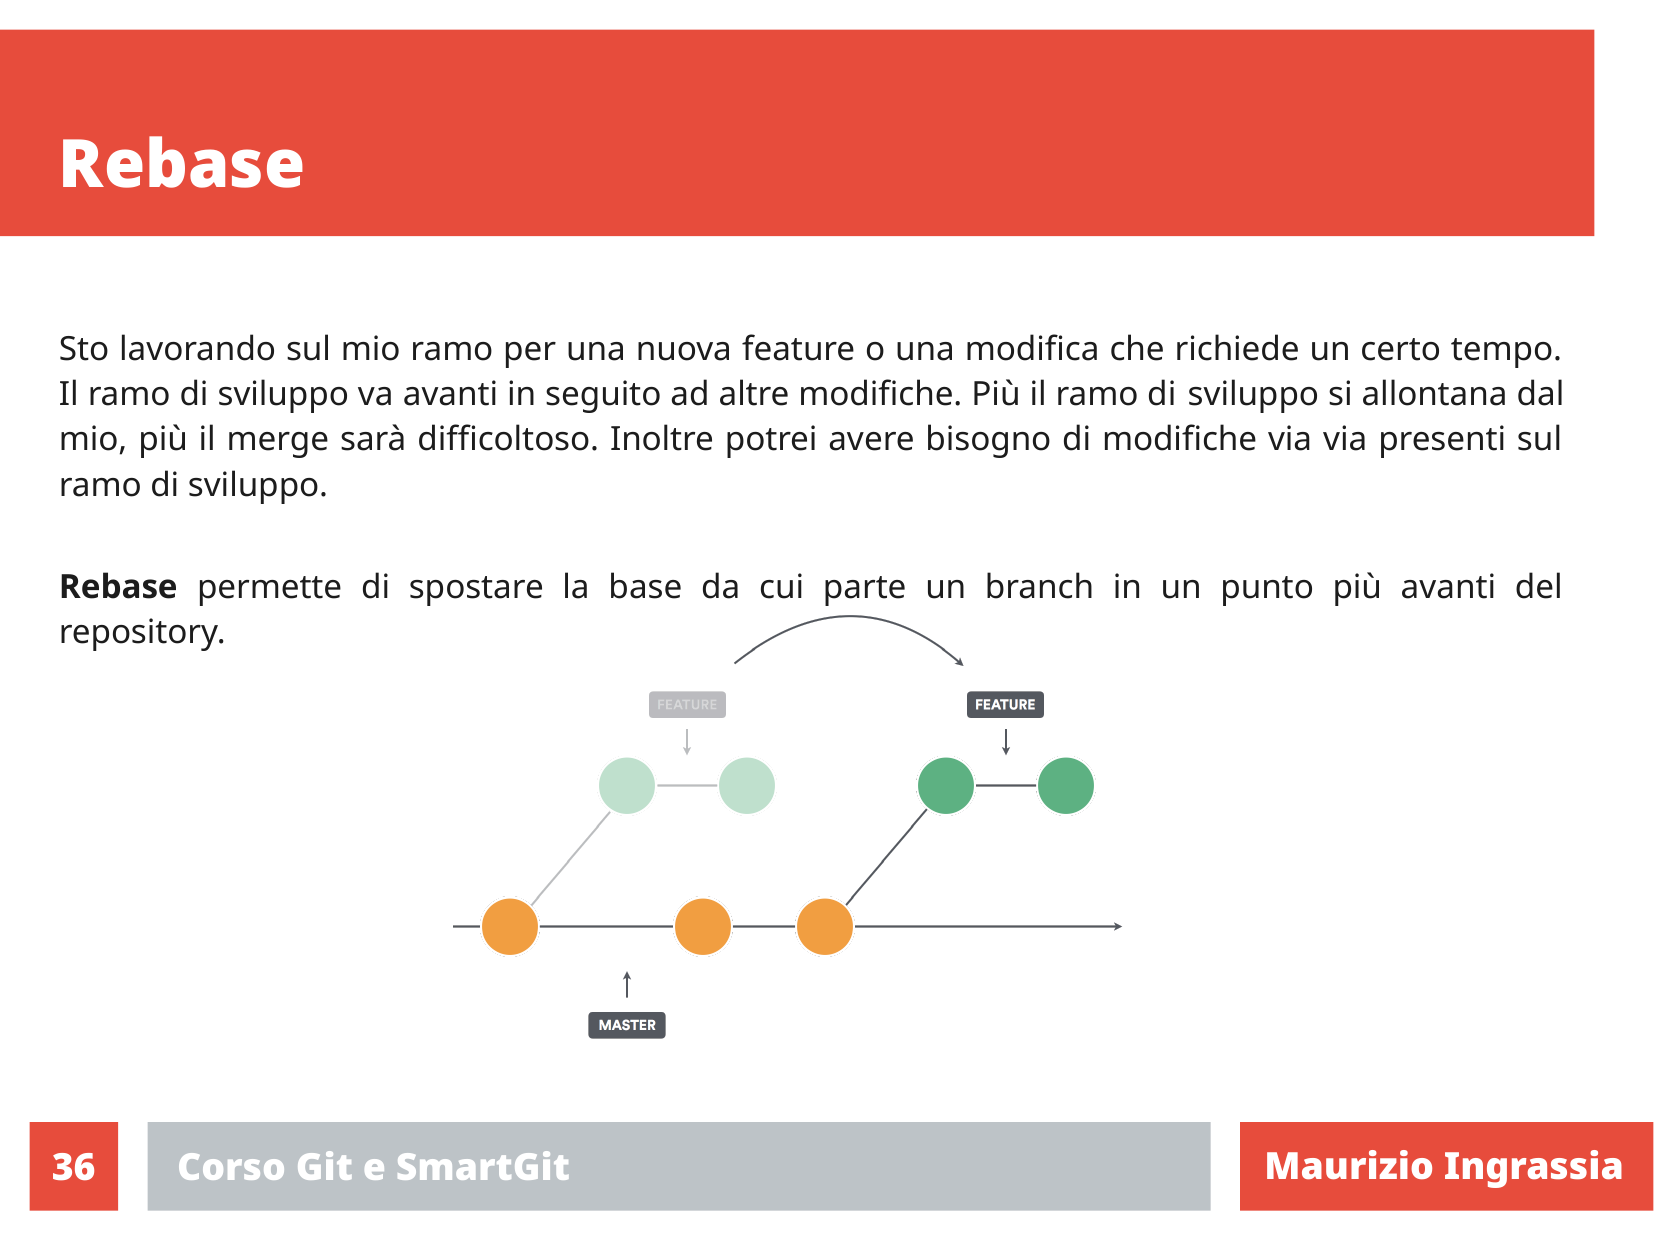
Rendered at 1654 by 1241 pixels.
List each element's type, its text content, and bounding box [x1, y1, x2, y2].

list Sto lavorando sul mio ramo per una nuova feature o una modifica che richiede un certo tempo. Il ramo di sviluppo va avanti in seguito ad altre modifiche. Più il ramo di sviluppo si allontana dal mio, più il merge sarà difficoltoso. Inoltre potrei avere bisogno di modifiche via via presenti sul ramo di sviluppo. Rebase permette di spostare la base da cui parte un branch in un punto più avanti del repository. [59, 324, 1565, 1093]
title Rebase [59, 59, 1595, 207]
picture [452, 614, 1123, 1039]
